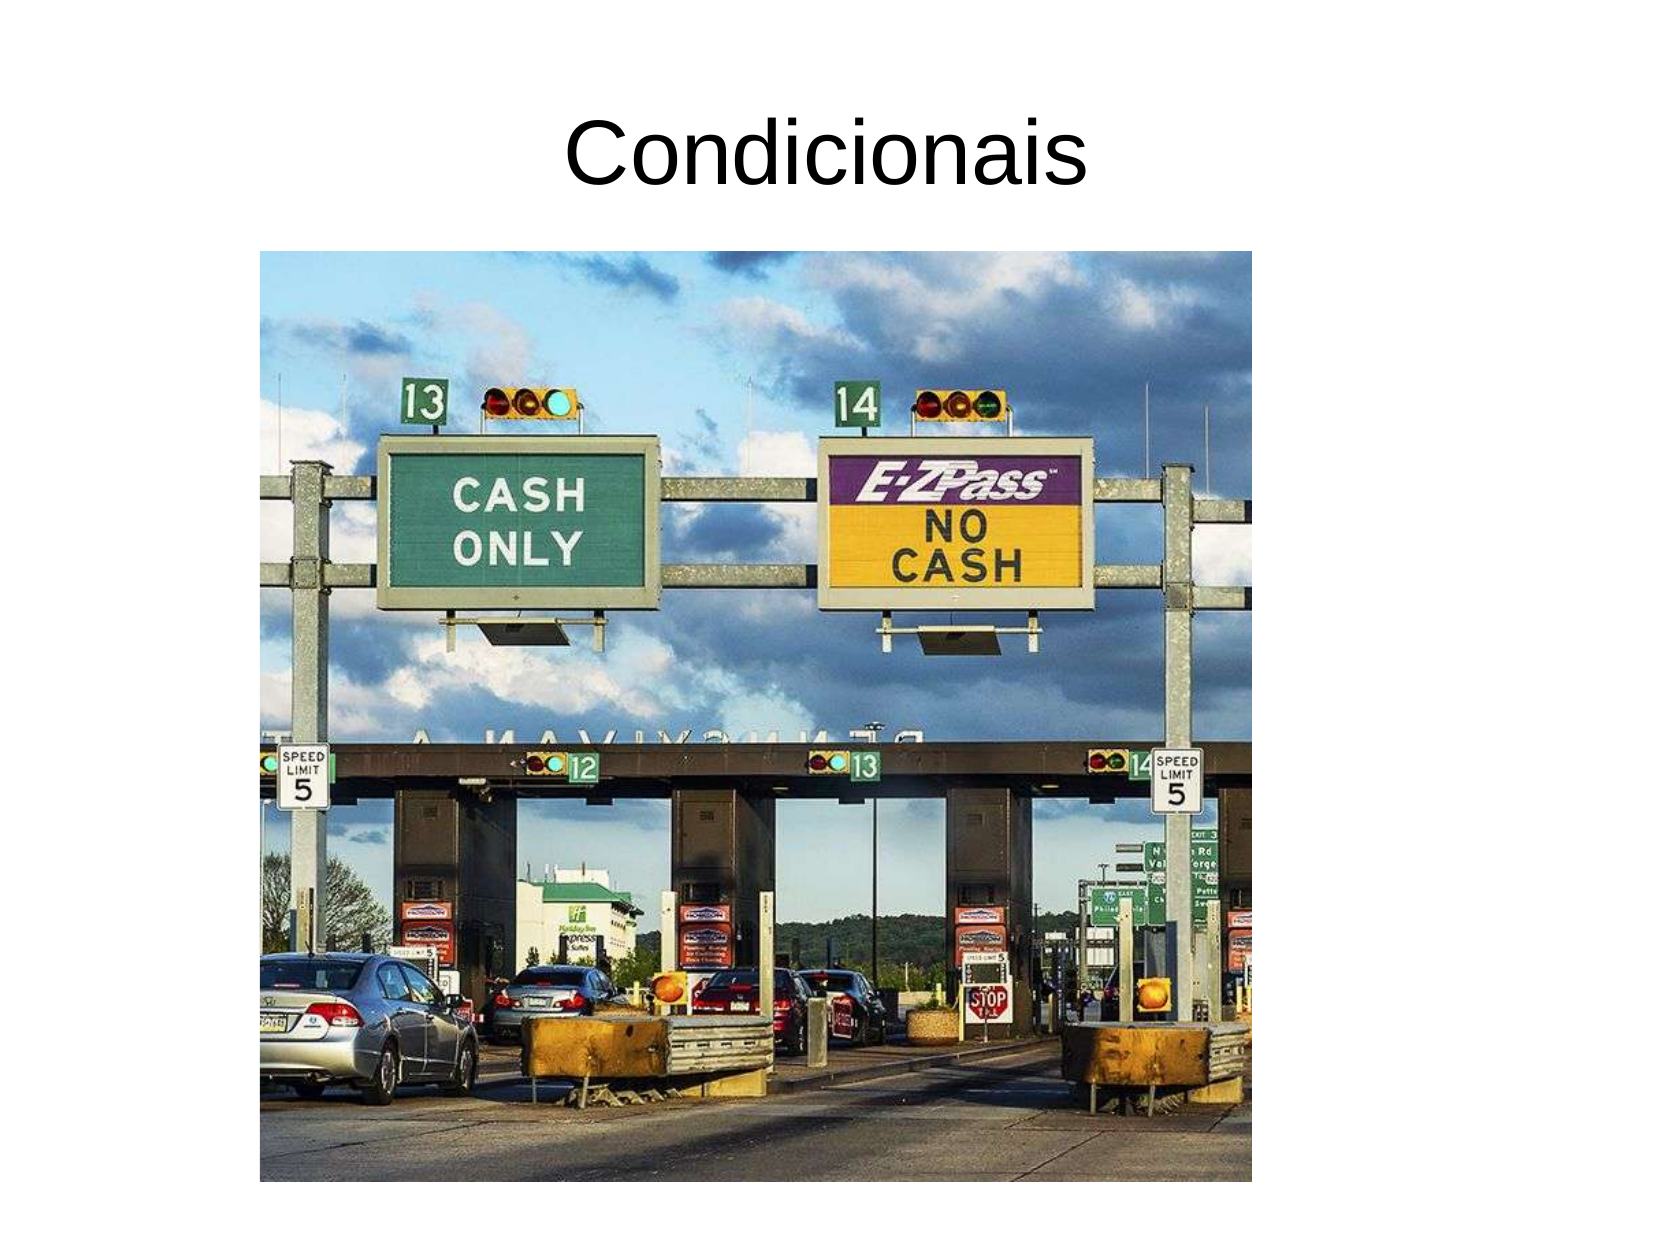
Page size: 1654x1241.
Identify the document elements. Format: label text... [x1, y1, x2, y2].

title Condicionais [82, 49, 1571, 257]
picture [259, 251, 1252, 1182]
